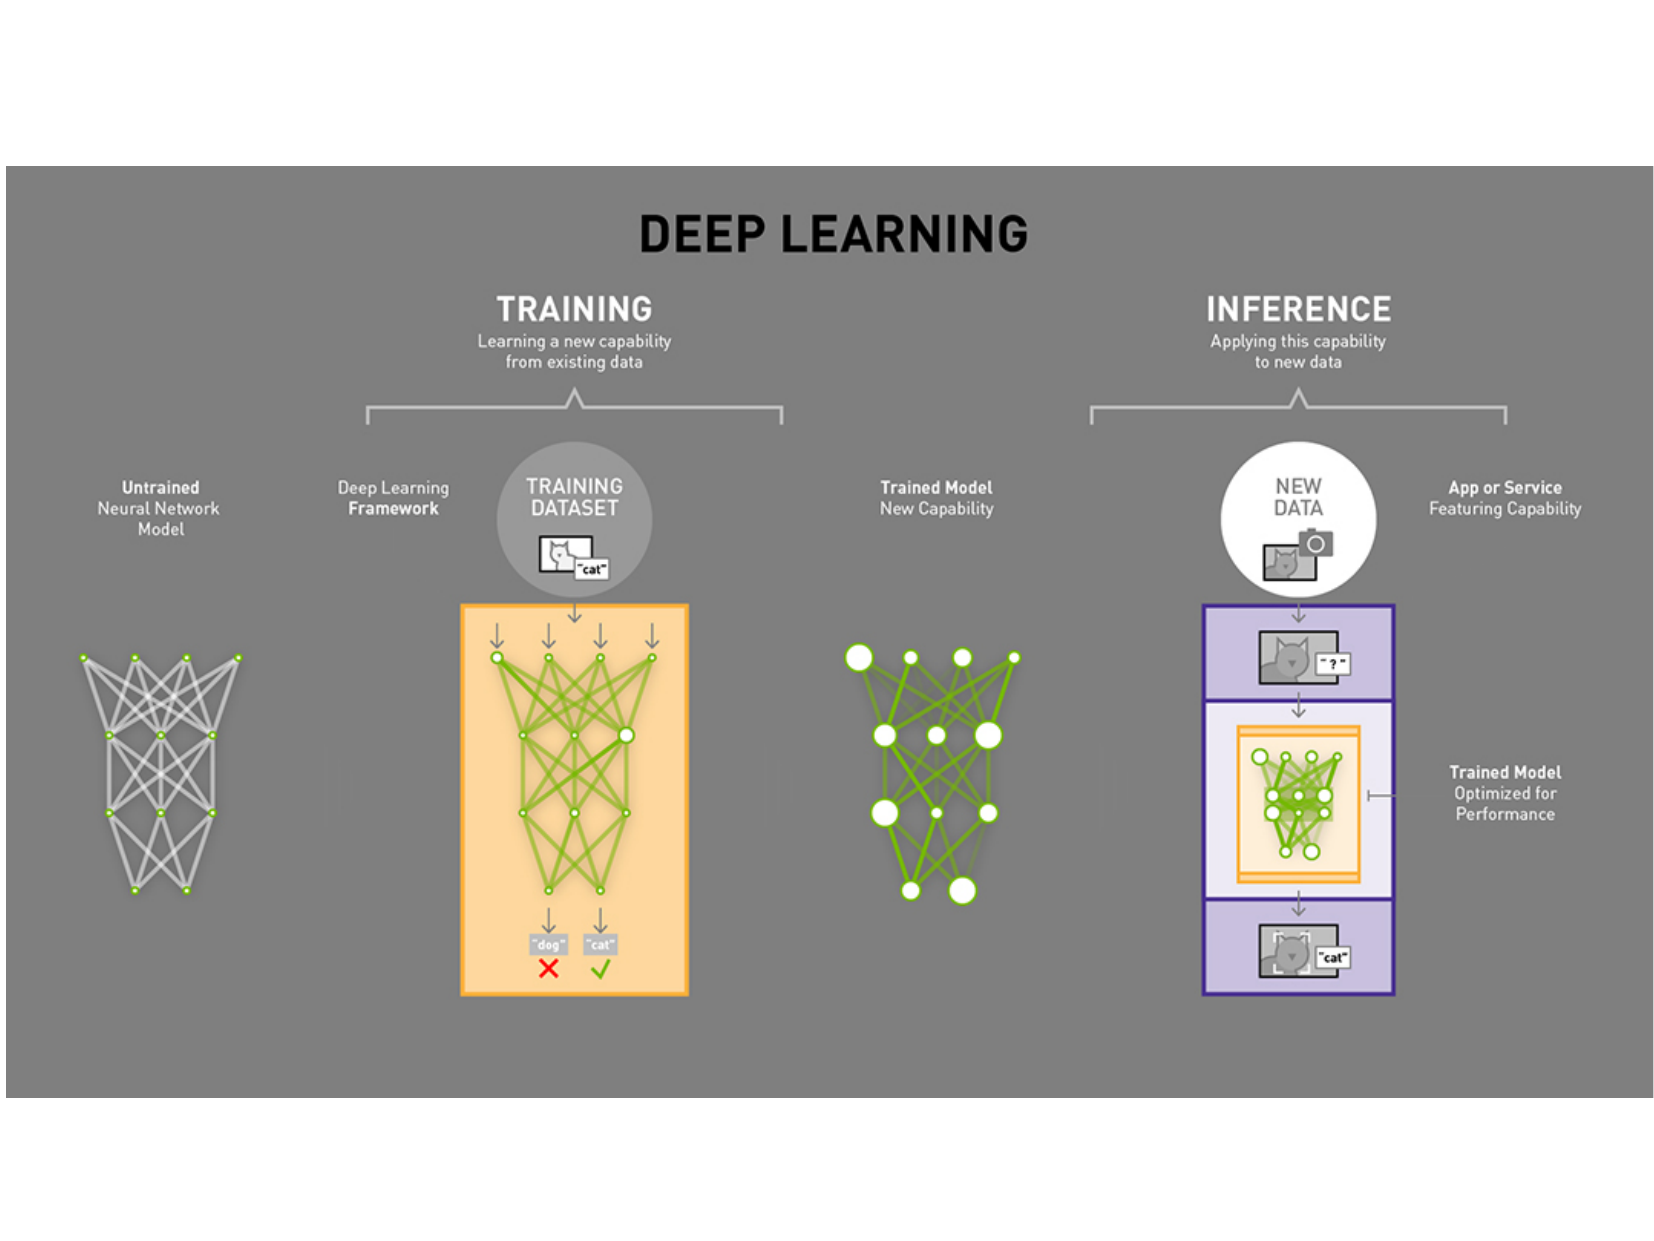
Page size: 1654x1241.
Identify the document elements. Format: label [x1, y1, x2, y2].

picture [6, 166, 1654, 1098]
